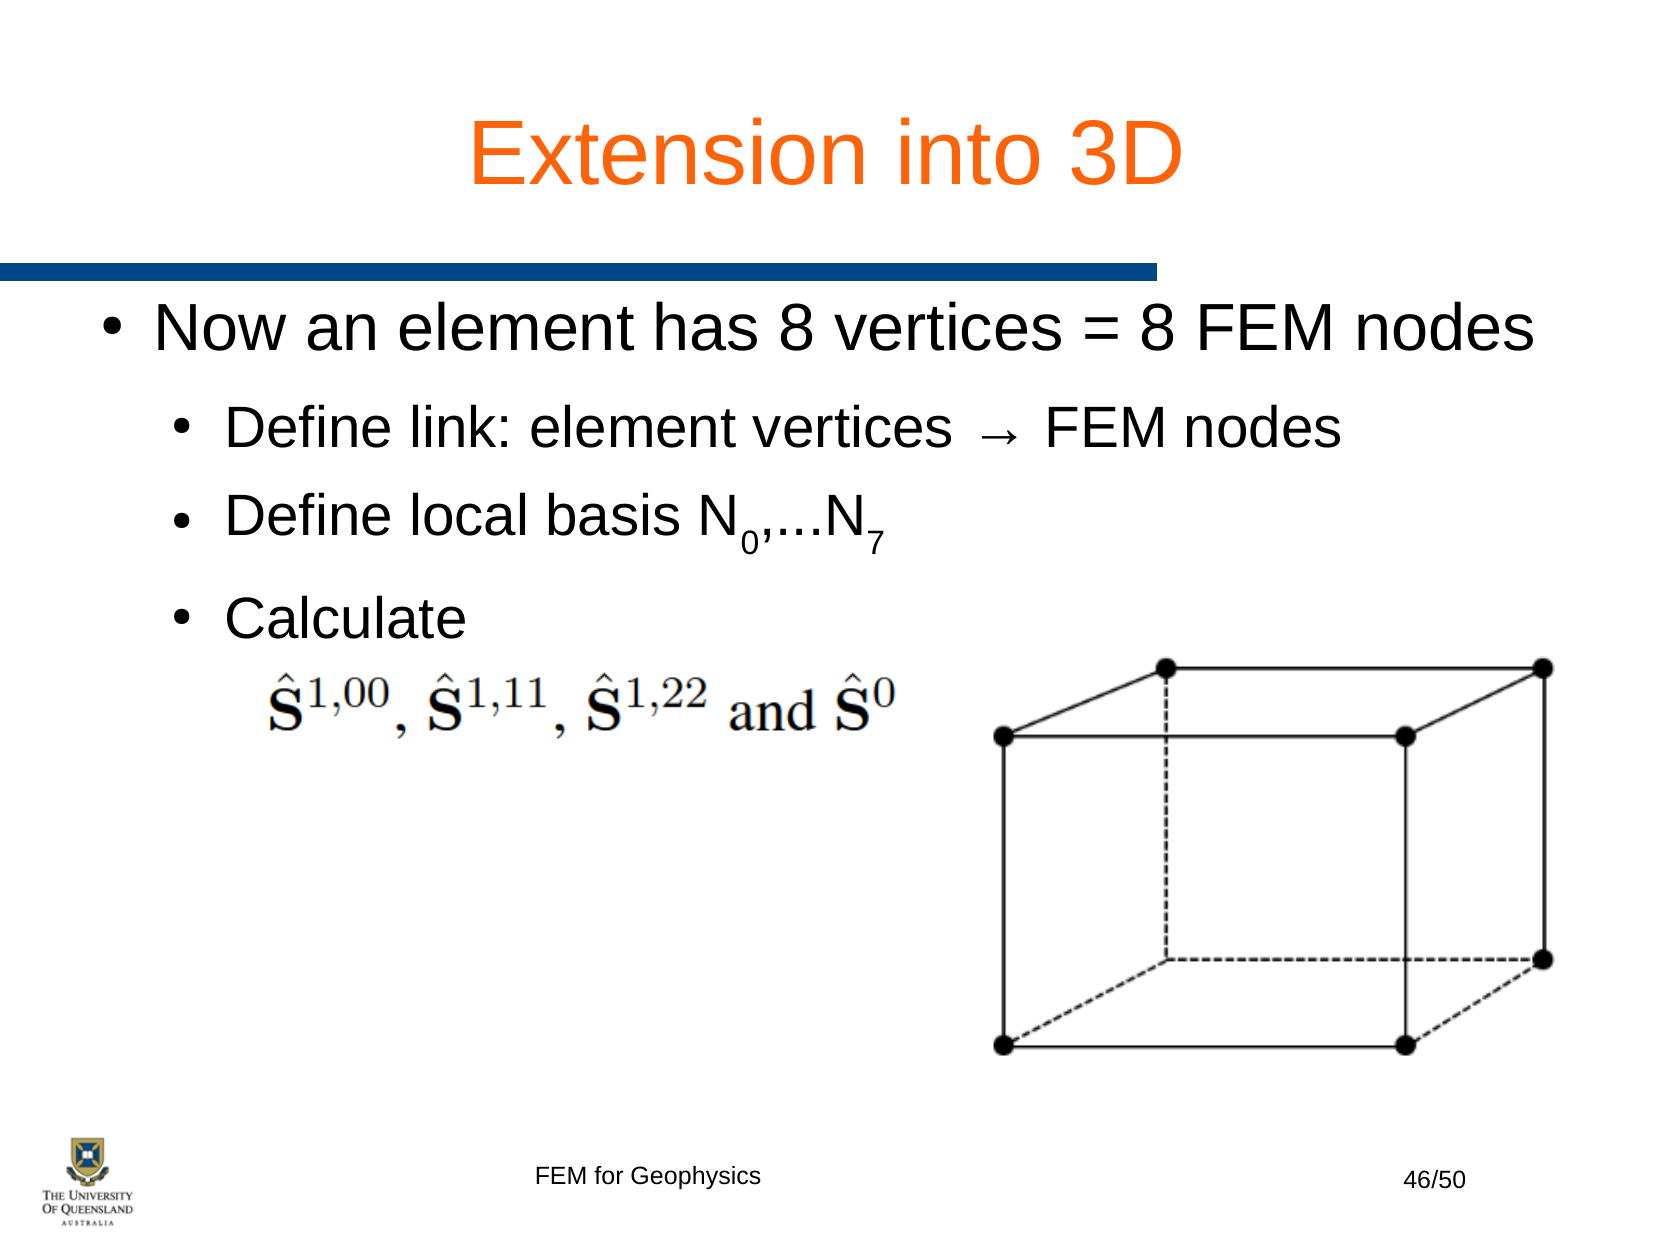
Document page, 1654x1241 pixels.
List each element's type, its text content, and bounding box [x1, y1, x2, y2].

picture [252, 659, 911, 765]
picture [35, 1133, 142, 1235]
picture [944, 617, 1571, 1066]
list Now an element has 8 vertices = 8 FEM nodes Define link: element vertices → FEM nodes Define local basis N0,...N7 Calculate [82, 290, 1571, 1010]
title Extension into 3D [82, 49, 1571, 257]
